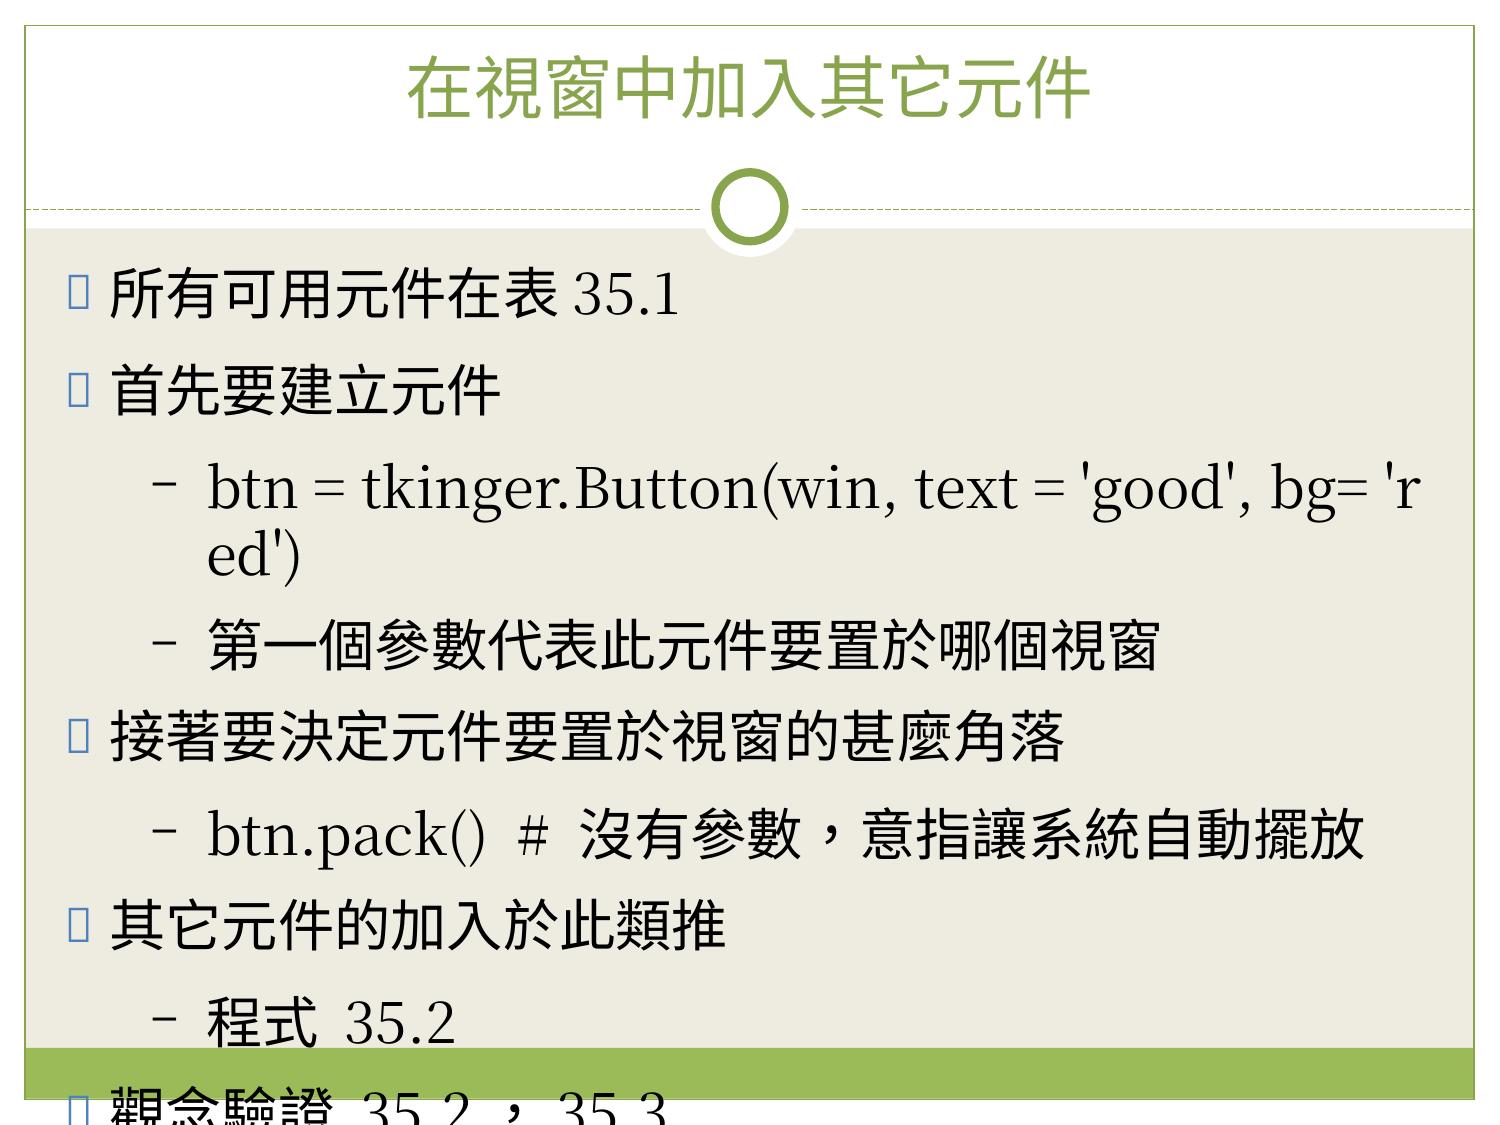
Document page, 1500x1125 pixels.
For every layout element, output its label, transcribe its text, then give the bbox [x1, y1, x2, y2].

list 所有可用元件在表35.1 首先要建立元件 btn = tkinger.Button(win, text = 'good', bg= 'red') 第一個參數代表此元件要置於哪個視窗 接著要決定元件要置於視窗的甚麼角落 btn.pack() # 沒有參數，意指讓系統自動擺放 其它元件的加入於此類推 程式 35.2 觀念驗證 35.2，35.3 [49, 250, 1445, 1001]
title 在視窗中加入其它元件 [49, 37, 1450, 162]
